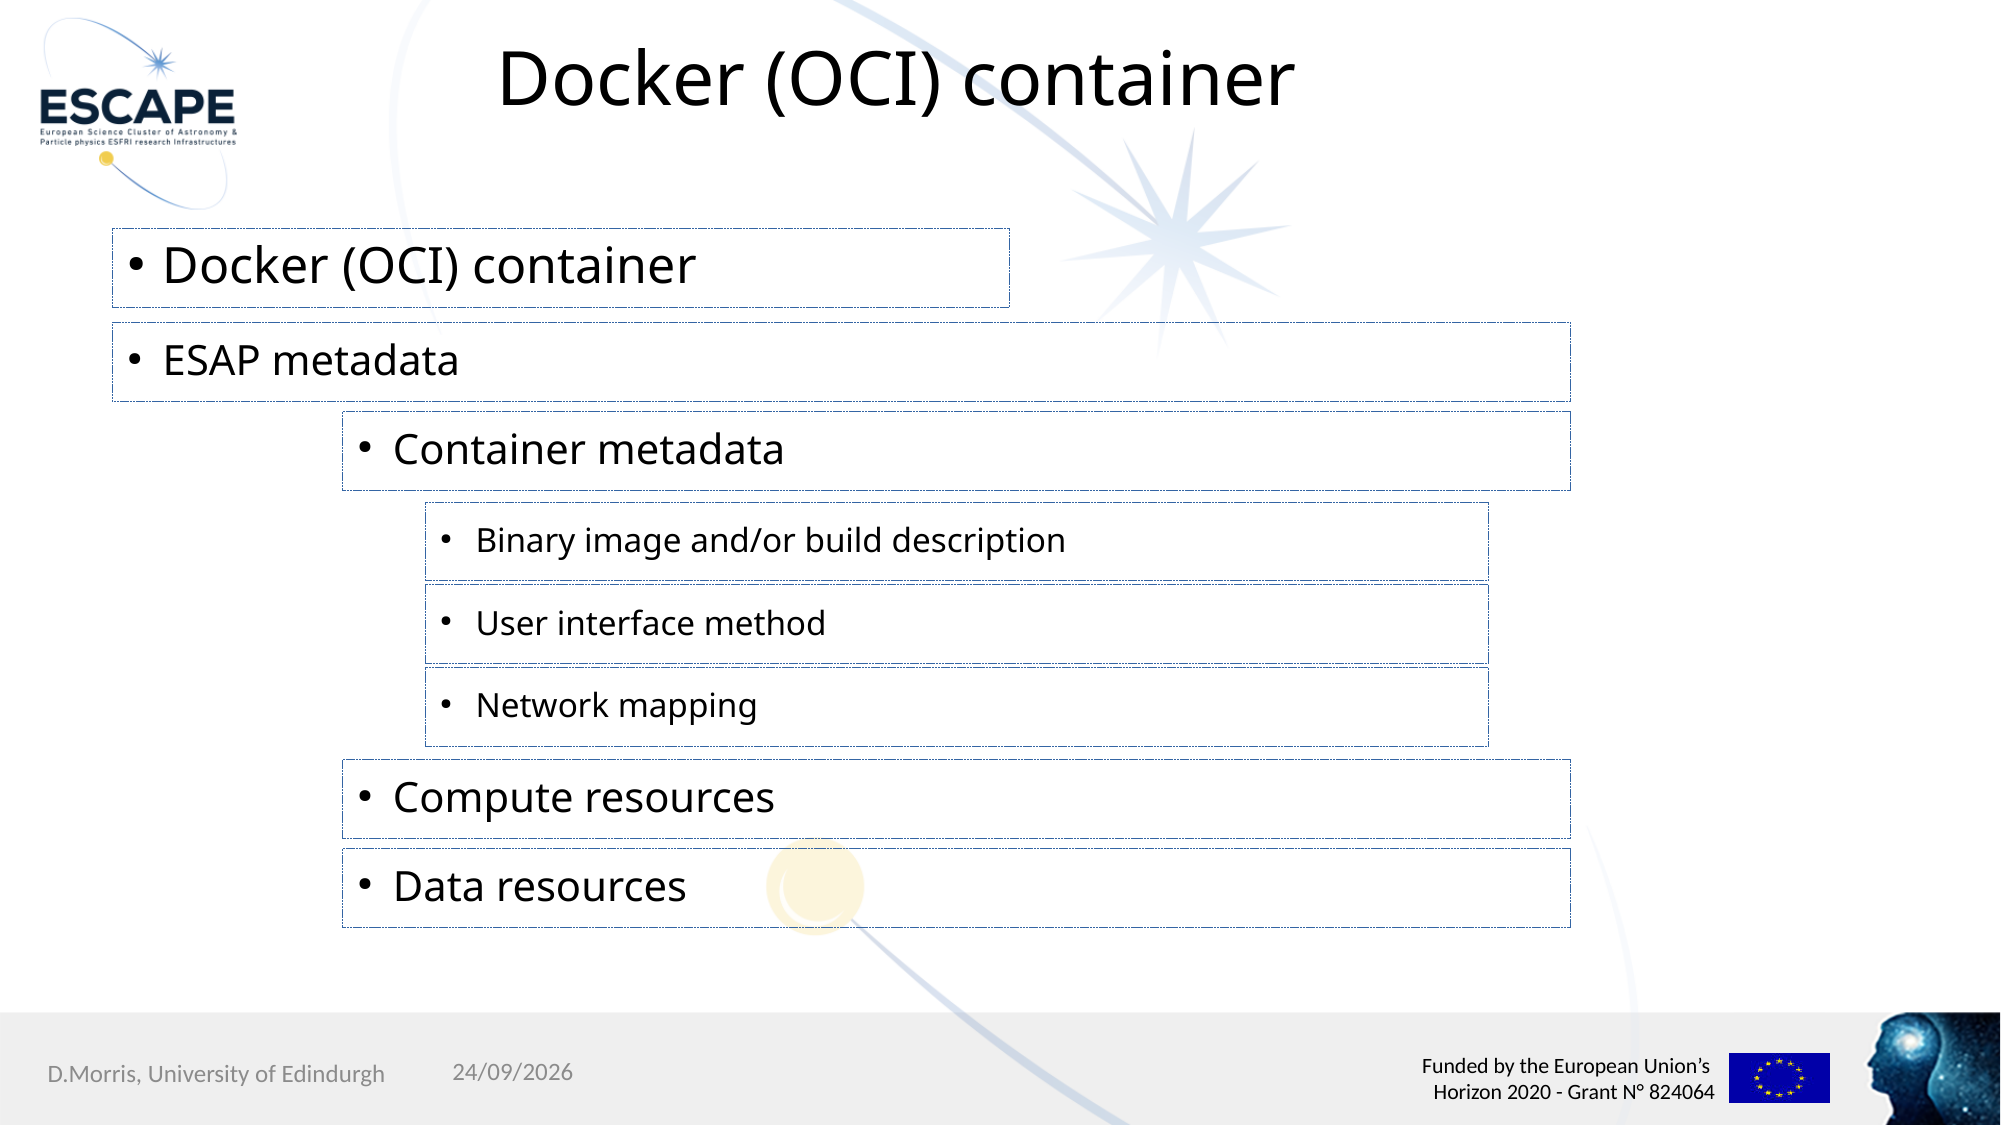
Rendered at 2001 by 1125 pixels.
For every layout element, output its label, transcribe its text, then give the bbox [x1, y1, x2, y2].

slide_number 14/02/2022 [437, 1043, 662, 1099]
title User interface method [425, 584, 1489, 664]
title Container metadata [342, 411, 1571, 491]
footer D.Morris, University of Edindurgh [32, 1042, 414, 1103]
title Docker (OCI) container [112, 228, 1010, 308]
title Binary image and/or build description [425, 502, 1489, 581]
picture [0, 0, 2001, 1125]
title Compute resources [342, 759, 1571, 839]
title Data resources [342, 848, 1571, 928]
title ESAP metadata [112, 322, 1571, 402]
title Docker (OCI) container [481, 11, 1519, 150]
title Network mapping [425, 667, 1489, 747]
